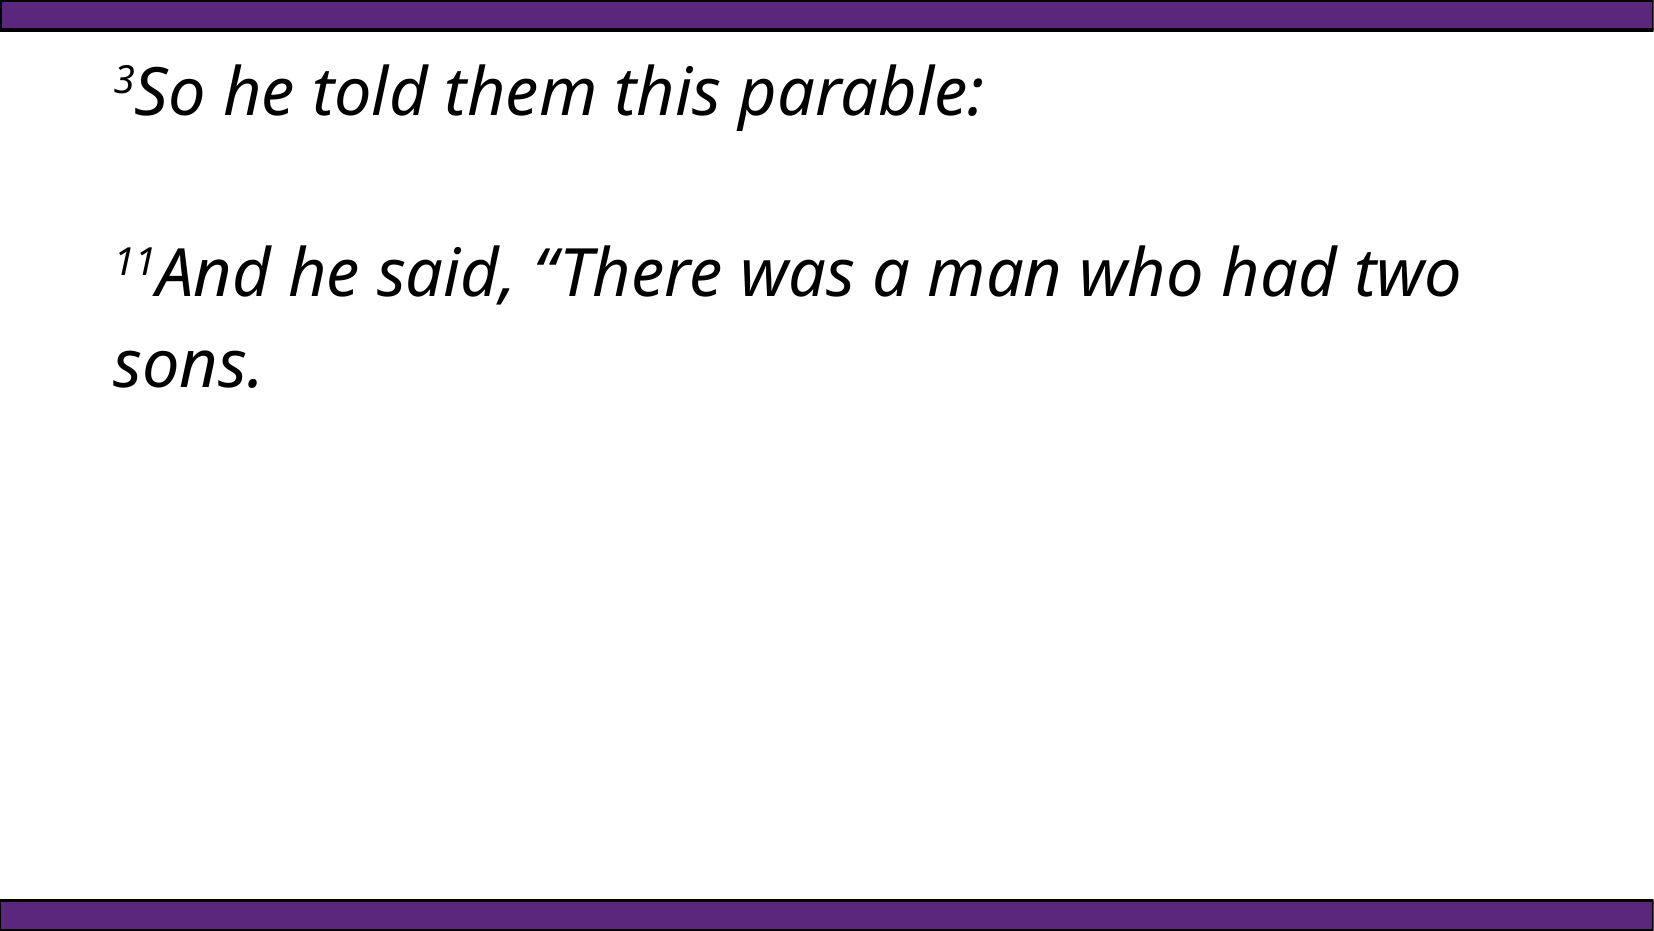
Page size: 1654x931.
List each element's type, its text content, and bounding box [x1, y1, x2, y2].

text_box 3So he told them this parable: 11And he said, “There was a man who had two sons. [98, 36, 1591, 407]
text_box [0, 900, 1654, 931]
text_box [0, 0, 1654, 31]
picture [0, 31, 1654, 900]
